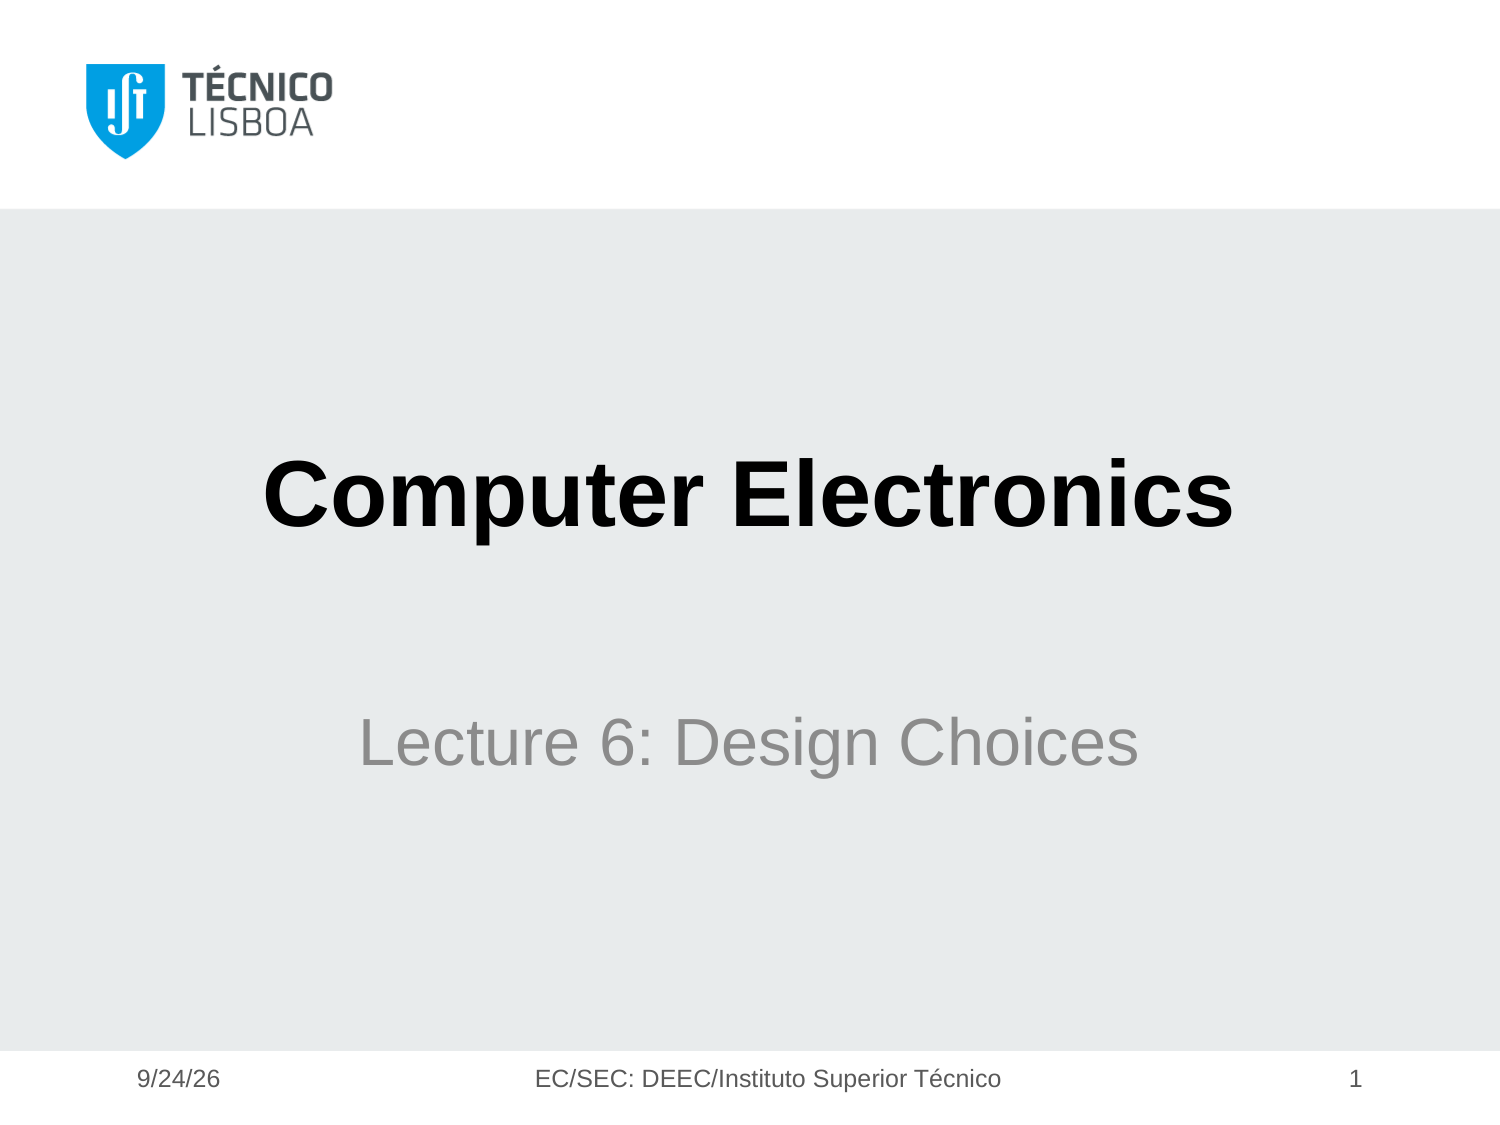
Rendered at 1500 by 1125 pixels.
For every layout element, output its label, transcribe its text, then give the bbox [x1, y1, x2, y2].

picture [0, 0, 1500, 1125]
footer EC/SEC: DEEC/Instituto Superior Técnico [512, 1052, 1032, 1103]
slide_number 10/8/18 [121, 1052, 425, 1103]
slide_number <number> [1077, 1052, 1378, 1103]
subtitle Lecture 6: Design Choices [121, 691, 1378, 894]
title Computer Electronics [121, 322, 1378, 655]
